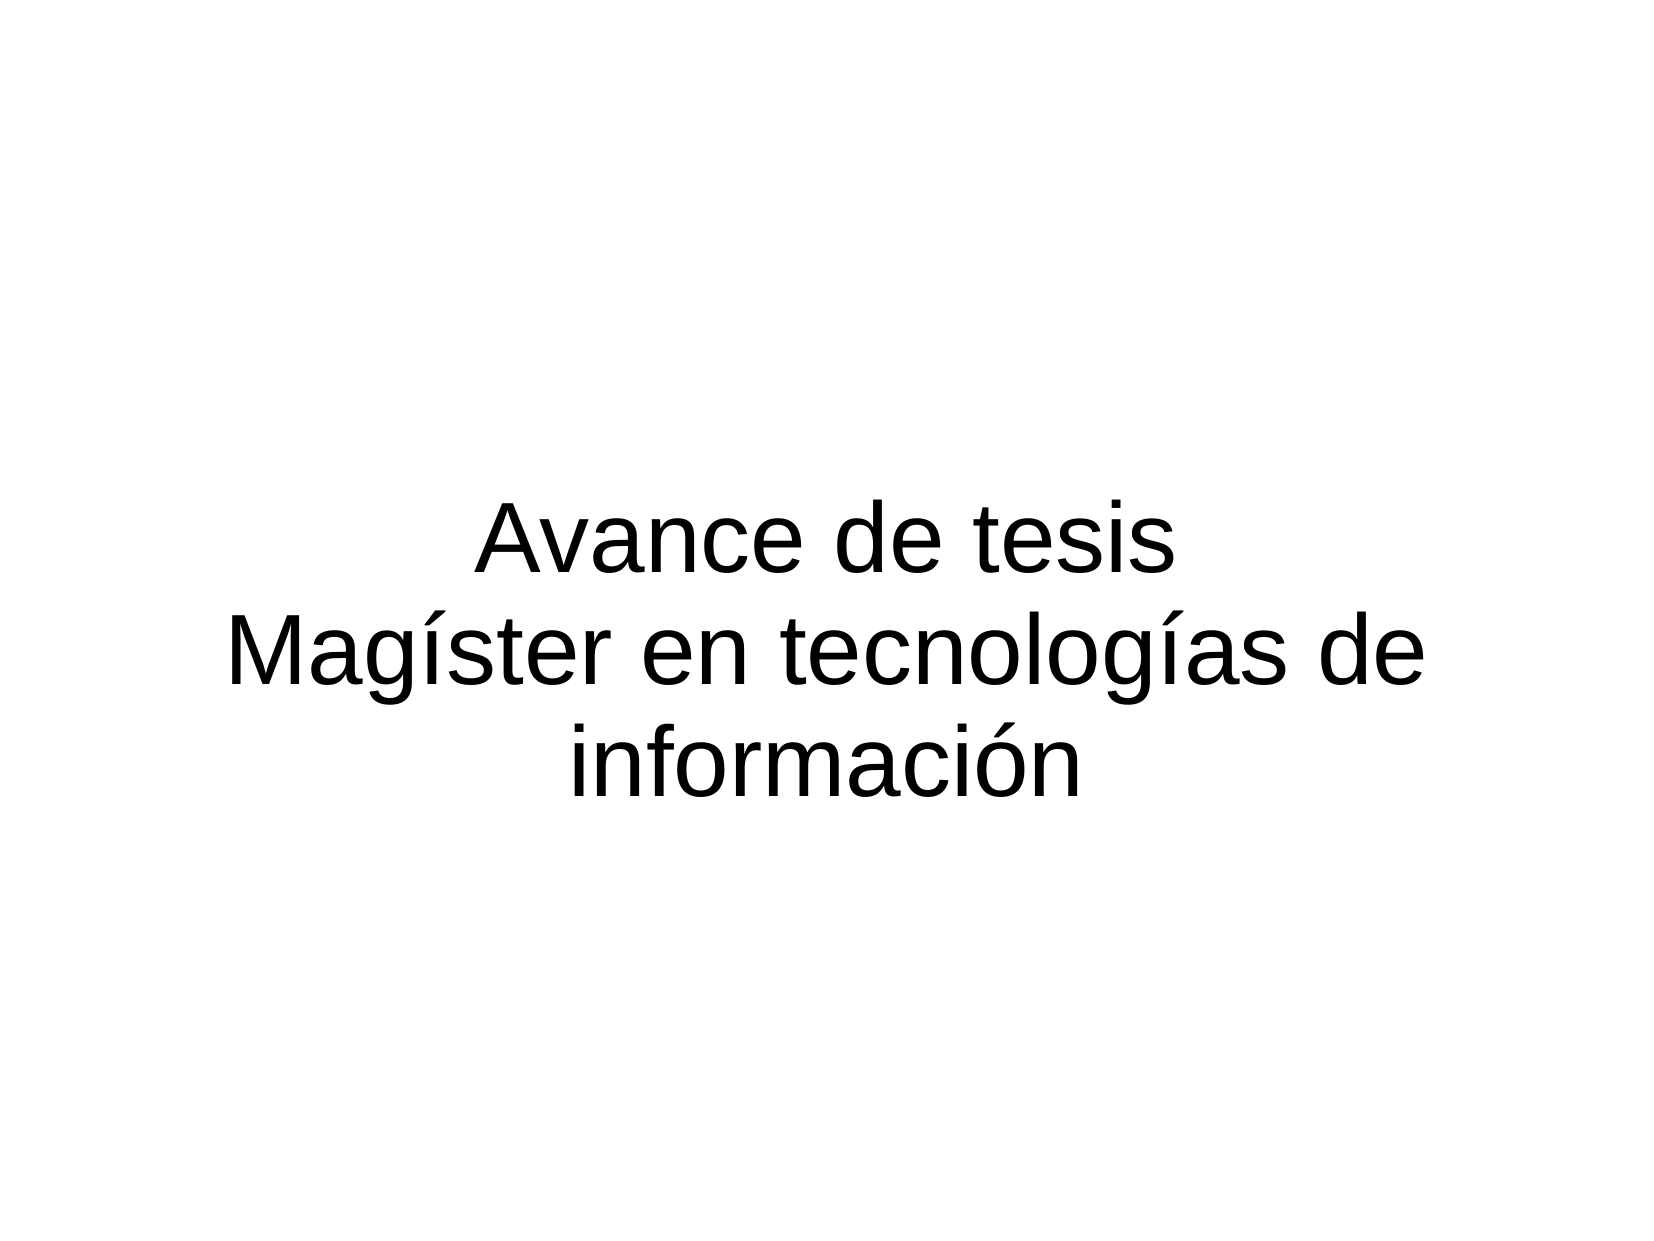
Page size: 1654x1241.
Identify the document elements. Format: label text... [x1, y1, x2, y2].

subtitle Avance de tesis Magíster en tecnologías de información [82, 290, 1571, 1010]
